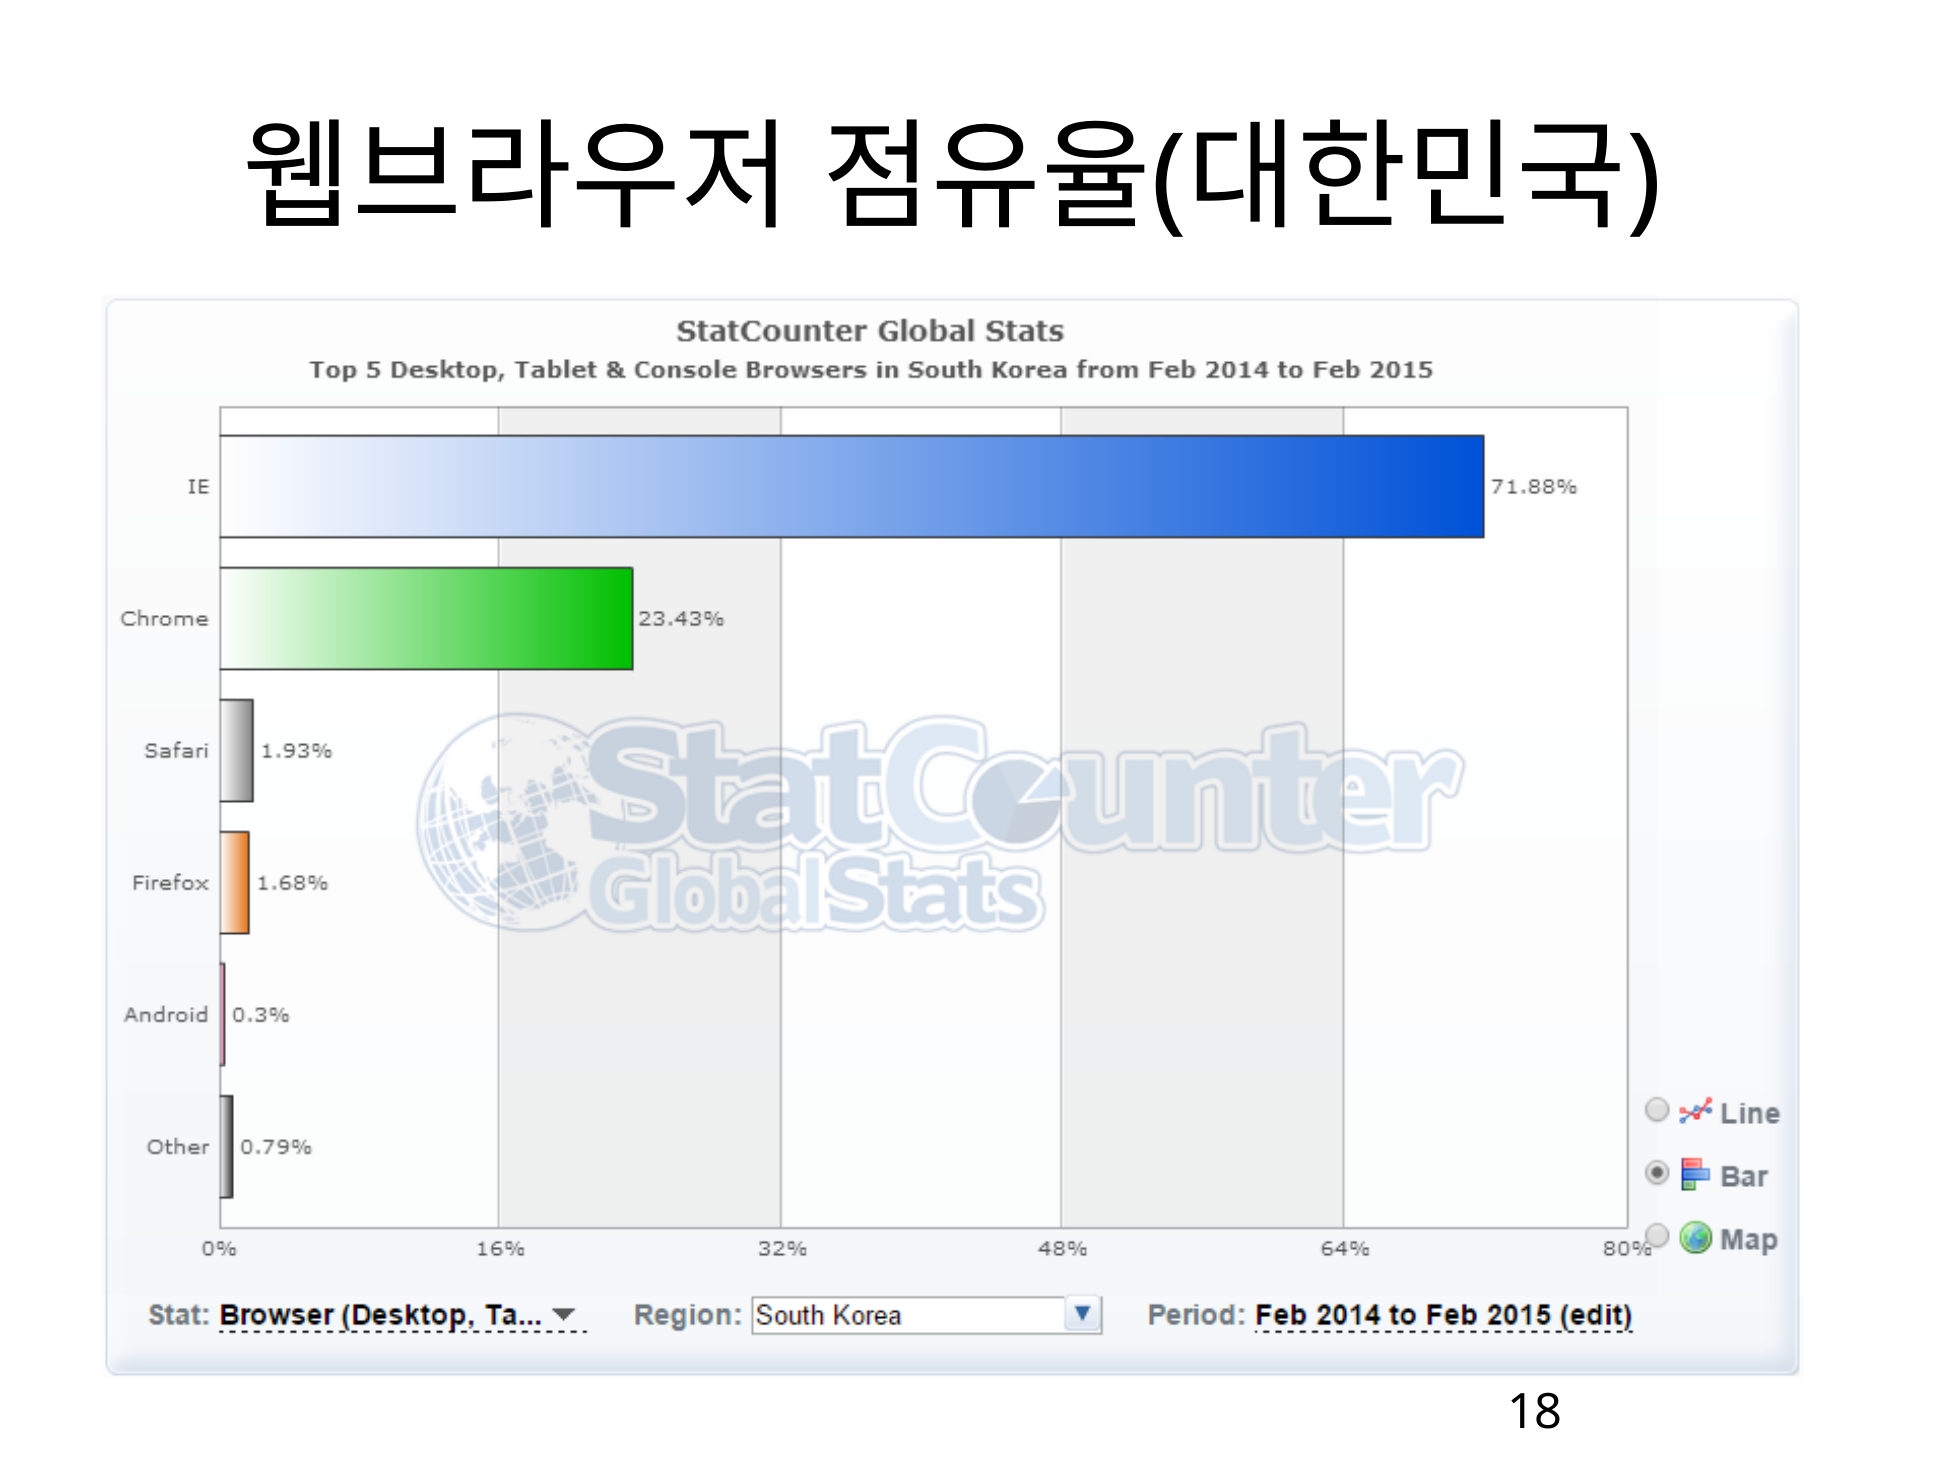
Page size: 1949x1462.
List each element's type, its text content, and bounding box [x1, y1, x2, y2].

title 웹브라우저 점유율(대한민국) [156, 92, 1749, 255]
slide_number <숫자> [1492, 1372, 1899, 1462]
picture [102, 295, 1804, 1378]
